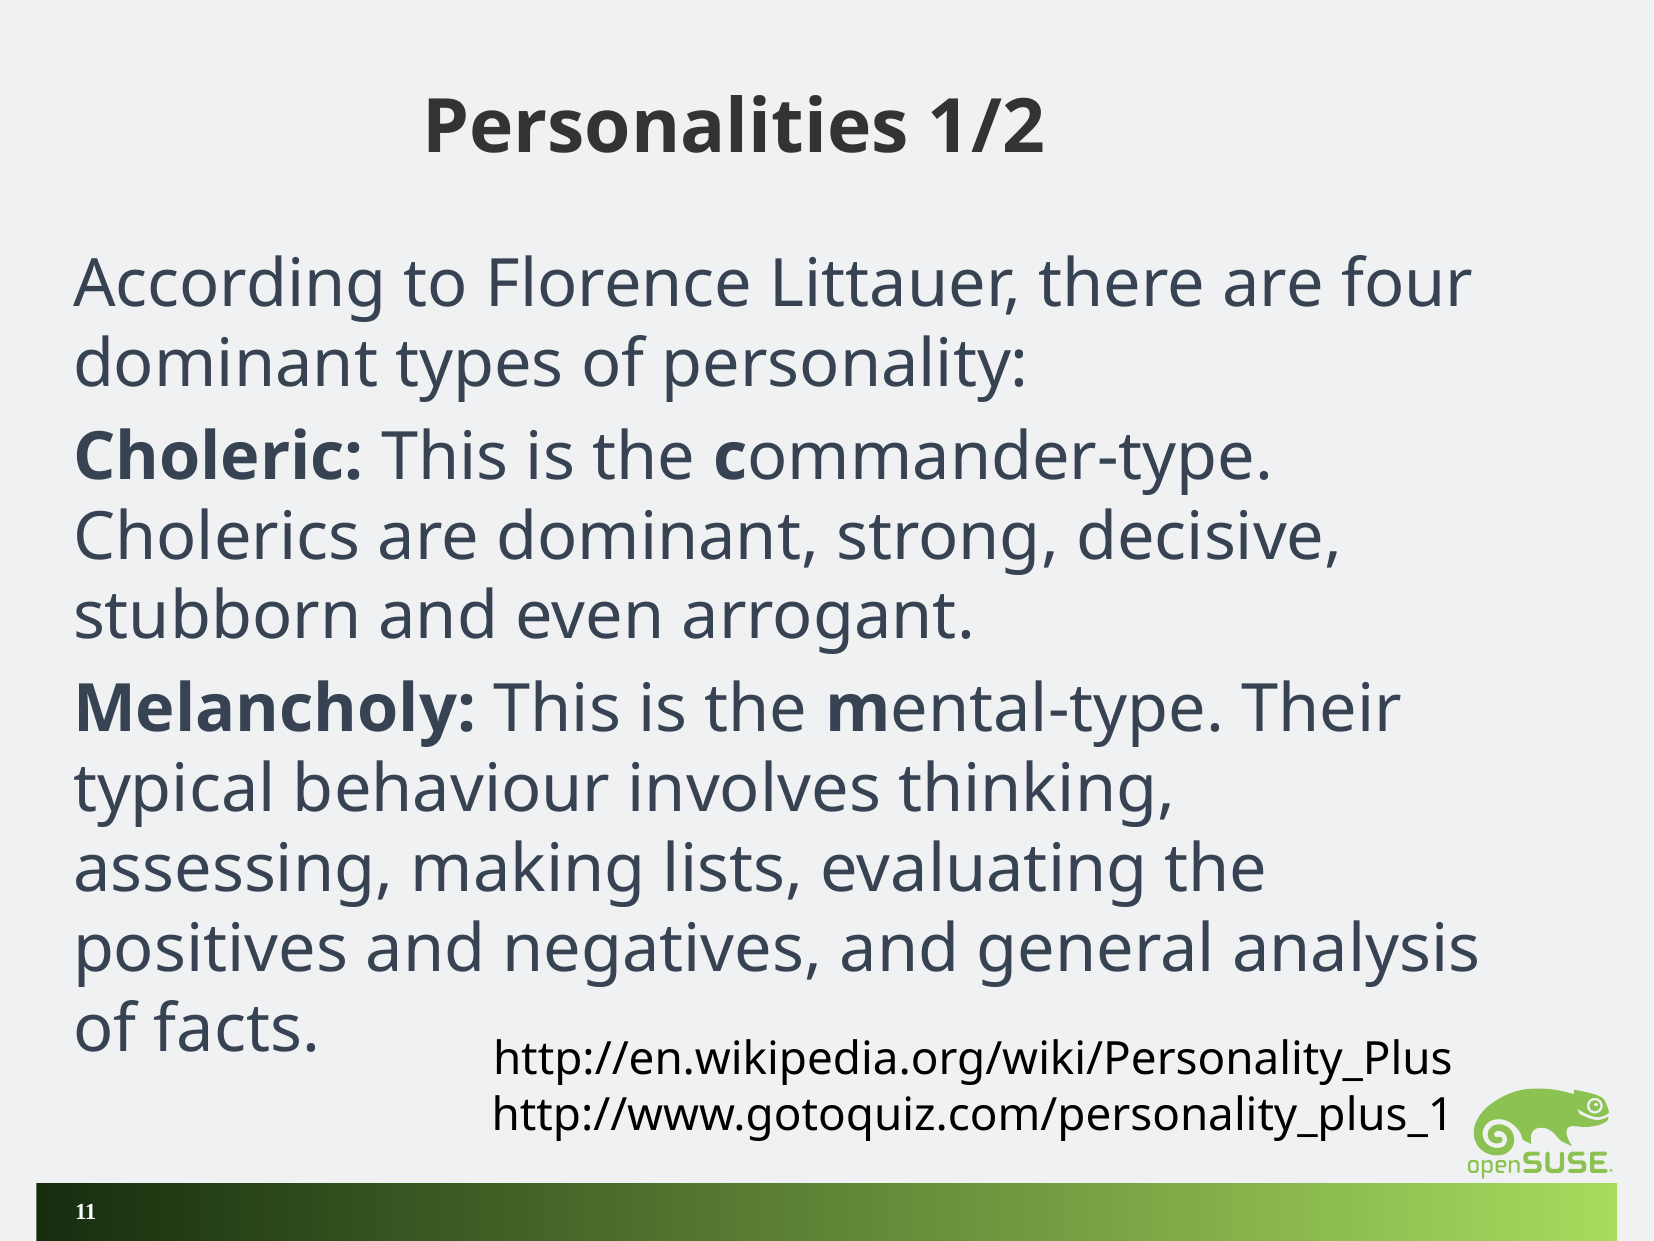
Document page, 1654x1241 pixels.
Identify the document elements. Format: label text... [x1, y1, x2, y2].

title Personalities 1/2 [422, 49, 1265, 198]
picture [0, 0, 1654, 1241]
text_box http://en.wikipedia.org/wiki/Personality_Plus http://www.gotoquiz.com/personality_plus_1 [438, 1014, 1508, 1155]
text_box According to Florence Littauer, there are four dominant types of personality: Choleric: This is the commander-type. Cholerics are dominant, strong, decisive, stubborn and even arrogant. Melancholy: This is the mental-type. Their typical behaviour involves thinking, assessing, making lists, evaluating the positives and negatives, and general analysis of facts. [58, 225, 1522, 1093]
